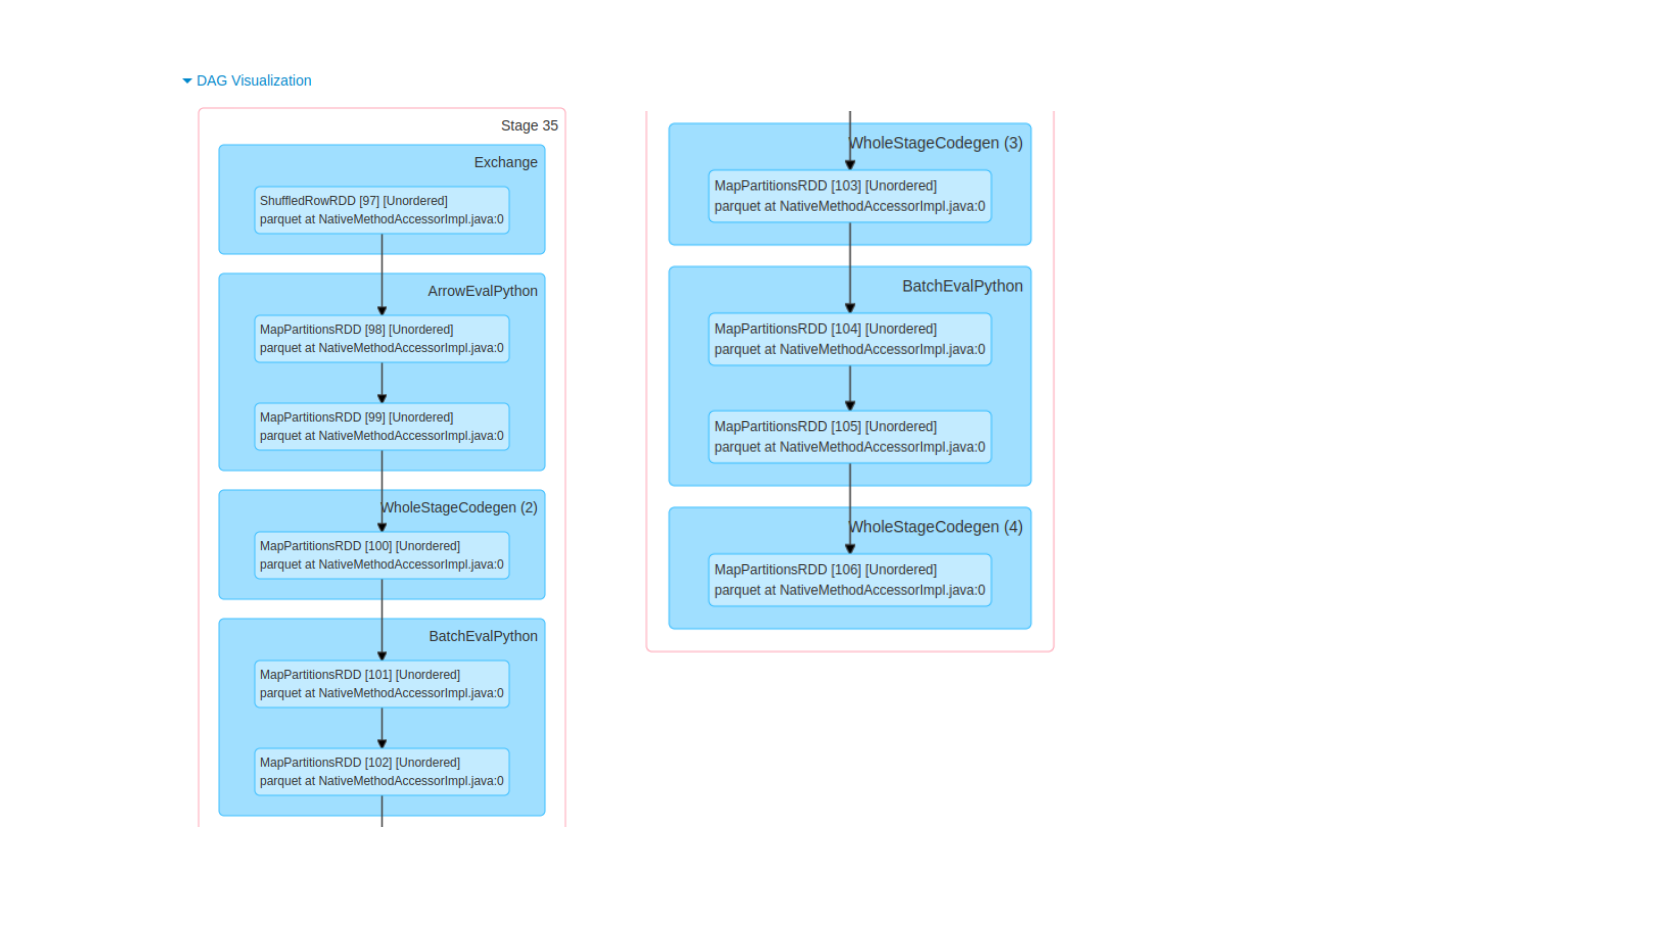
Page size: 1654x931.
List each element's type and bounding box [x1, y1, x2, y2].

picture [634, 111, 1063, 663]
picture [170, 58, 591, 827]
